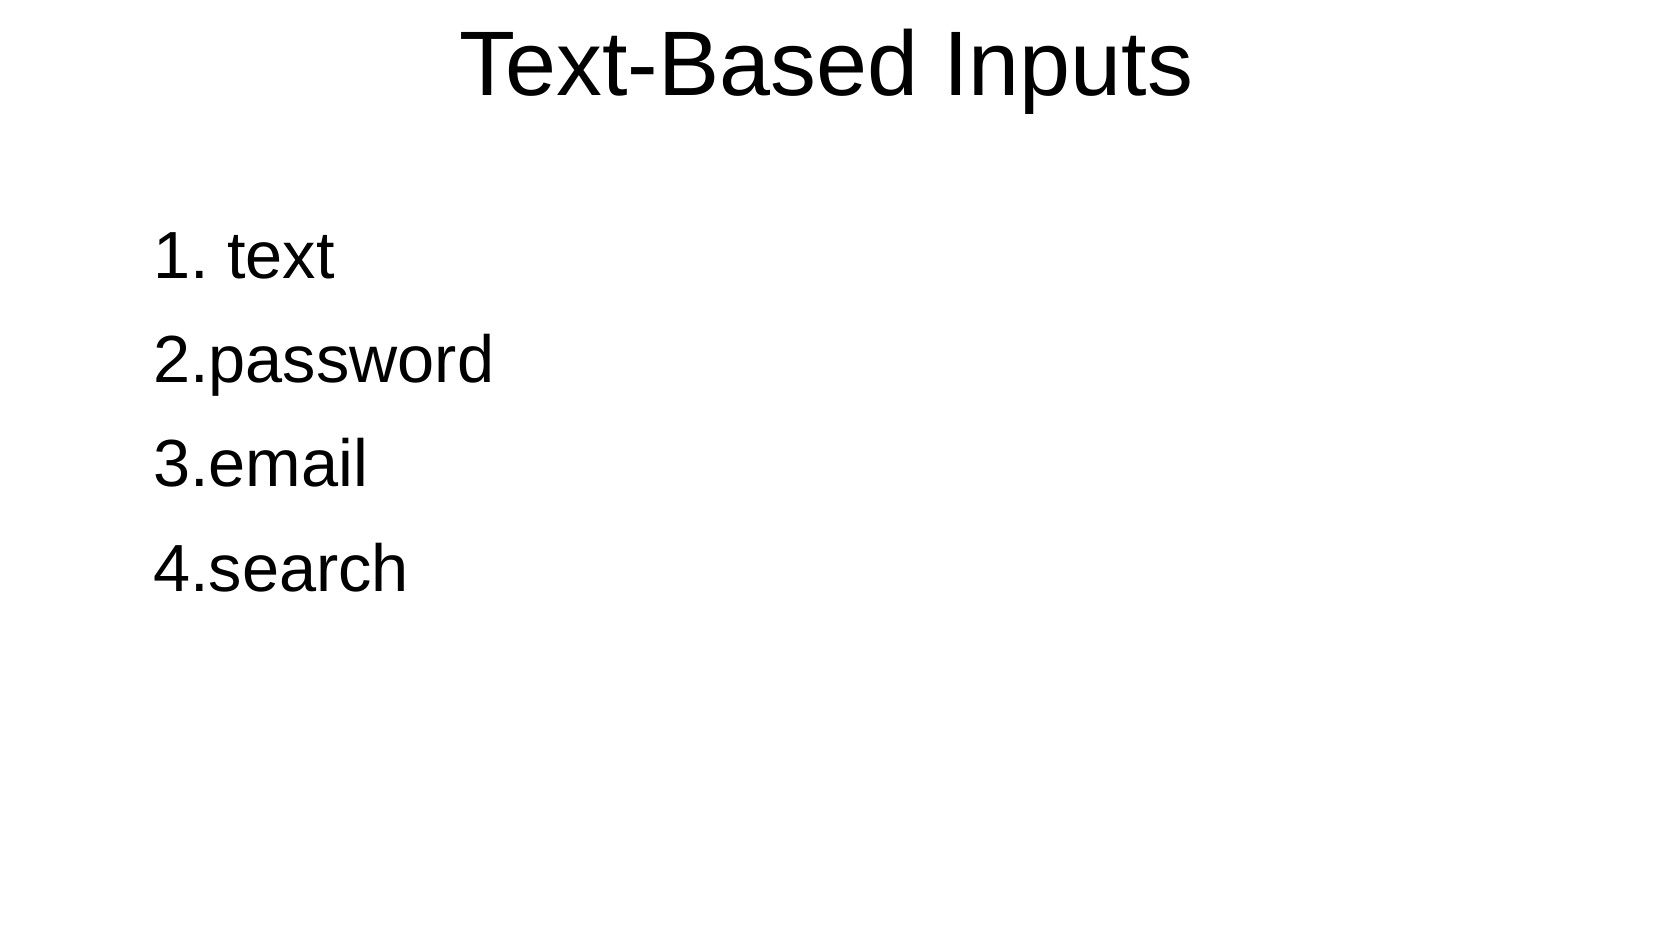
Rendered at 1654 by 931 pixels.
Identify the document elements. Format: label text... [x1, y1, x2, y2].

list 1. text 2.password 3.email 4.search [82, 217, 1571, 758]
title Text-Based Inputs [82, 12, 1571, 217]
